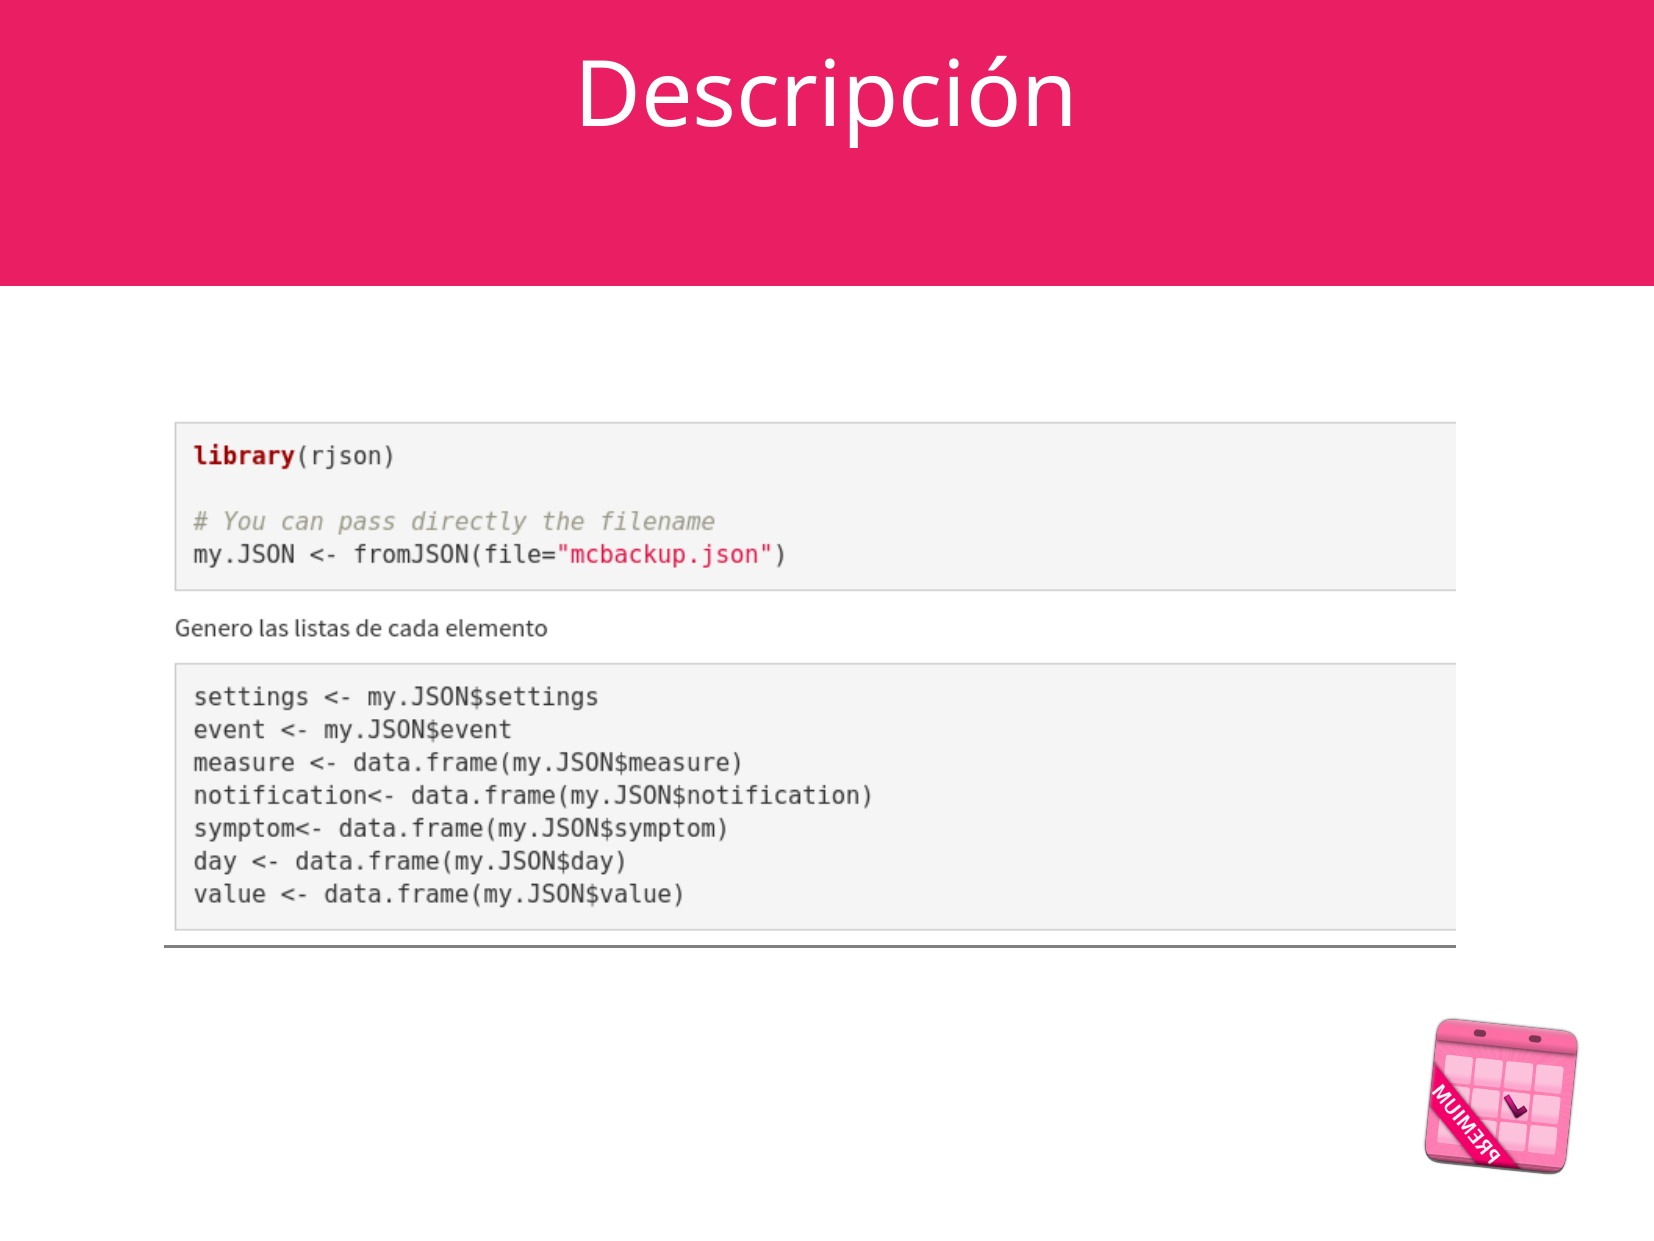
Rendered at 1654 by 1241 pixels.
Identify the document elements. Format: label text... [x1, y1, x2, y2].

title Descripción [82, 45, 1571, 261]
picture [164, 416, 1456, 946]
picture [1410, 1004, 1592, 1187]
